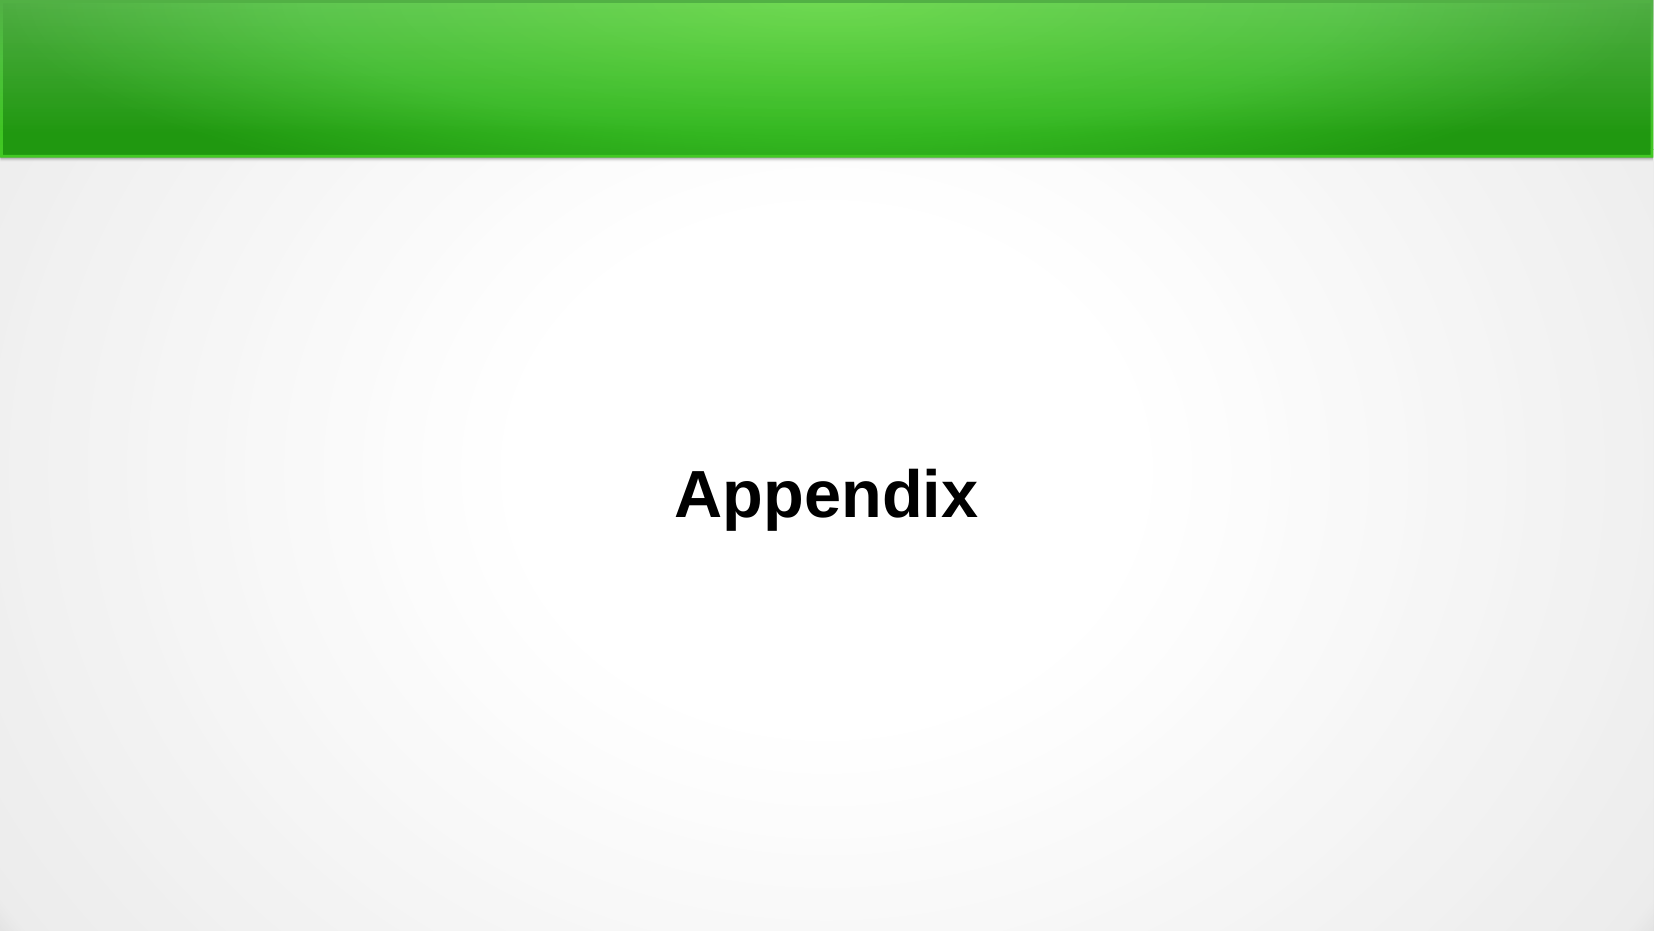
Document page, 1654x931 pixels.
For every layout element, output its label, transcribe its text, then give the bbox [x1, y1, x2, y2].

subtitle Appendix [82, 224, 1571, 764]
